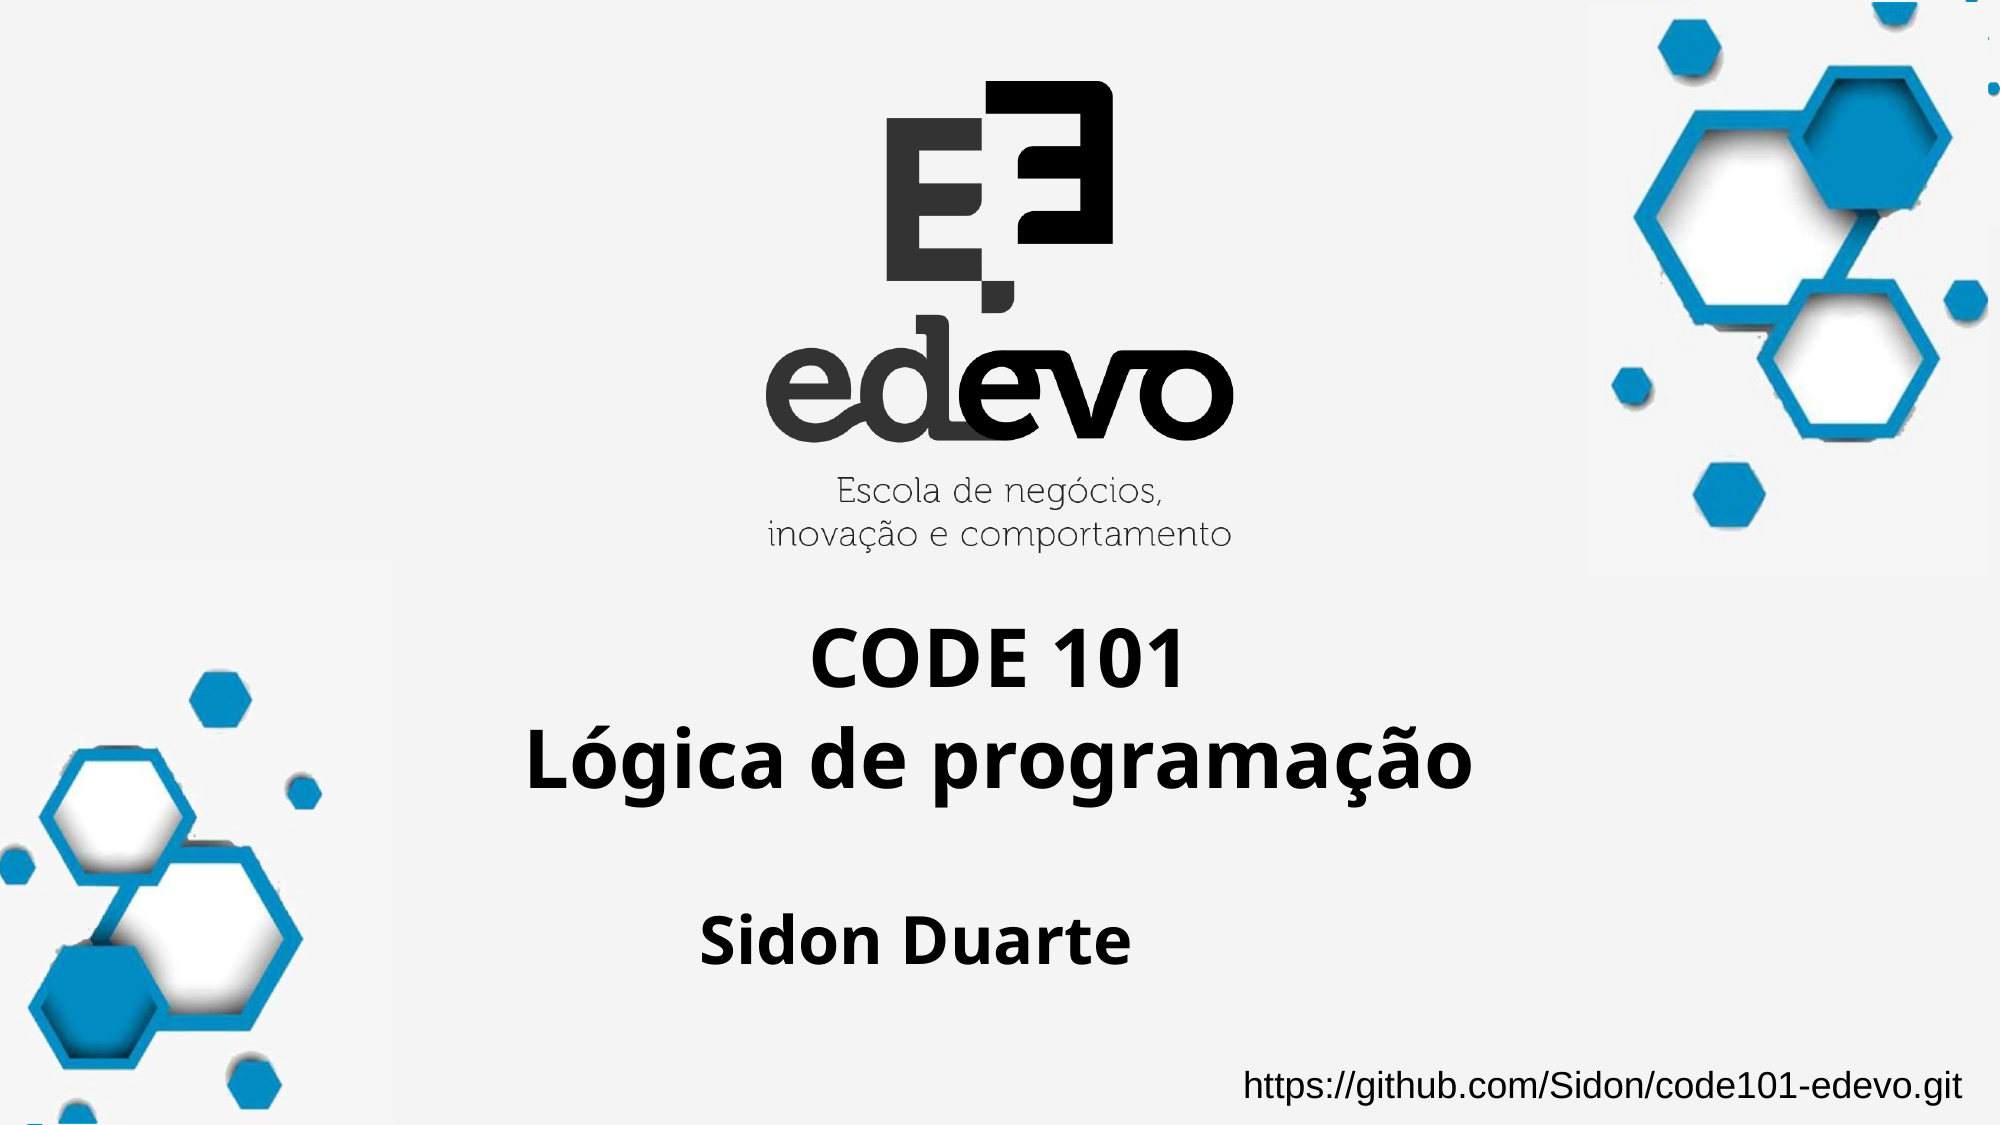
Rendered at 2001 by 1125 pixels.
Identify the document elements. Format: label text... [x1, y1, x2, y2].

title CODE 101 Lógica de programação [436, 598, 1564, 816]
picture [1589, 0, 2000, 576]
text_box Sidon Duarte [684, 883, 1229, 987]
picture [0, 559, 394, 1125]
text_box https://github.com/Sidon/code101-edevo.git [1228, 1057, 1979, 1114]
picture [705, 20, 1295, 566]
